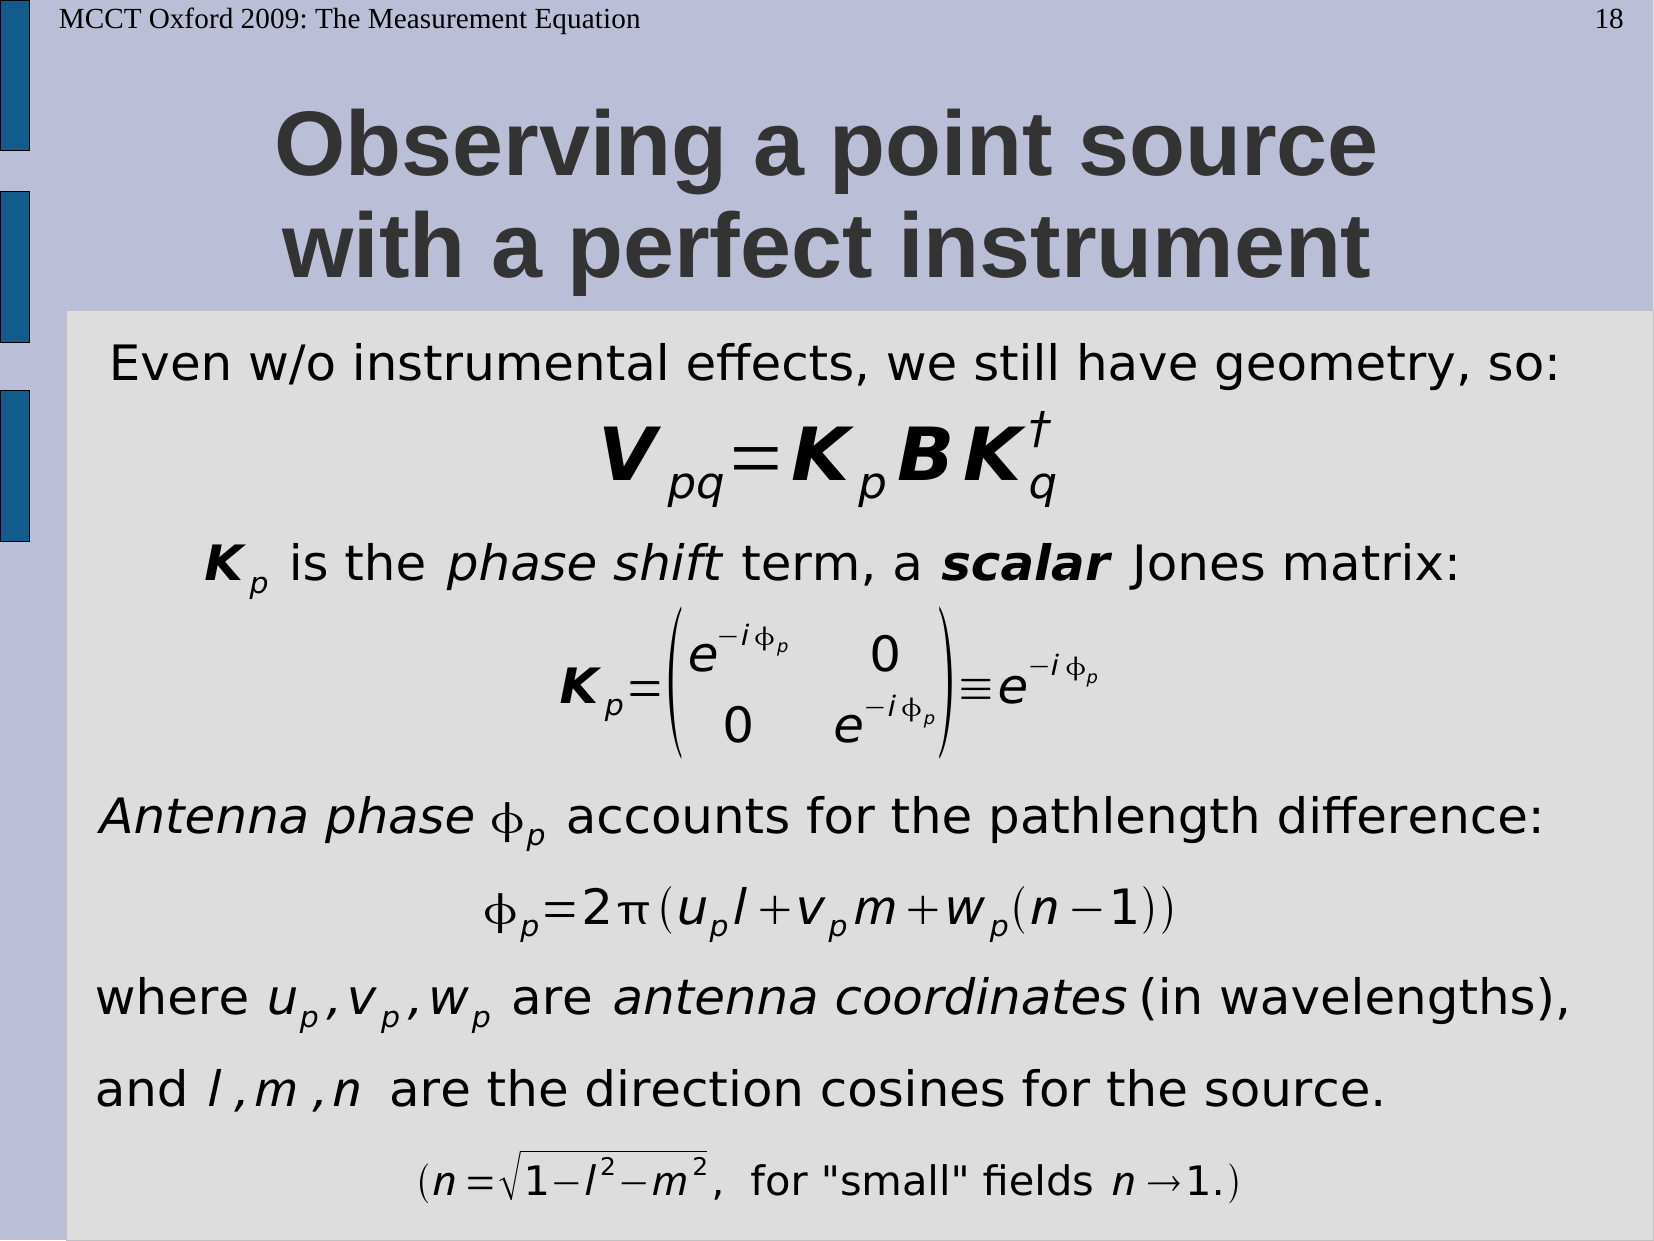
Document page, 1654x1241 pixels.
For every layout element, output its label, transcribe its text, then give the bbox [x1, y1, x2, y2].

title Observing a point source with a perfect instrument [121, 87, 1534, 302]
chart [88, 313, 1569, 1213]
